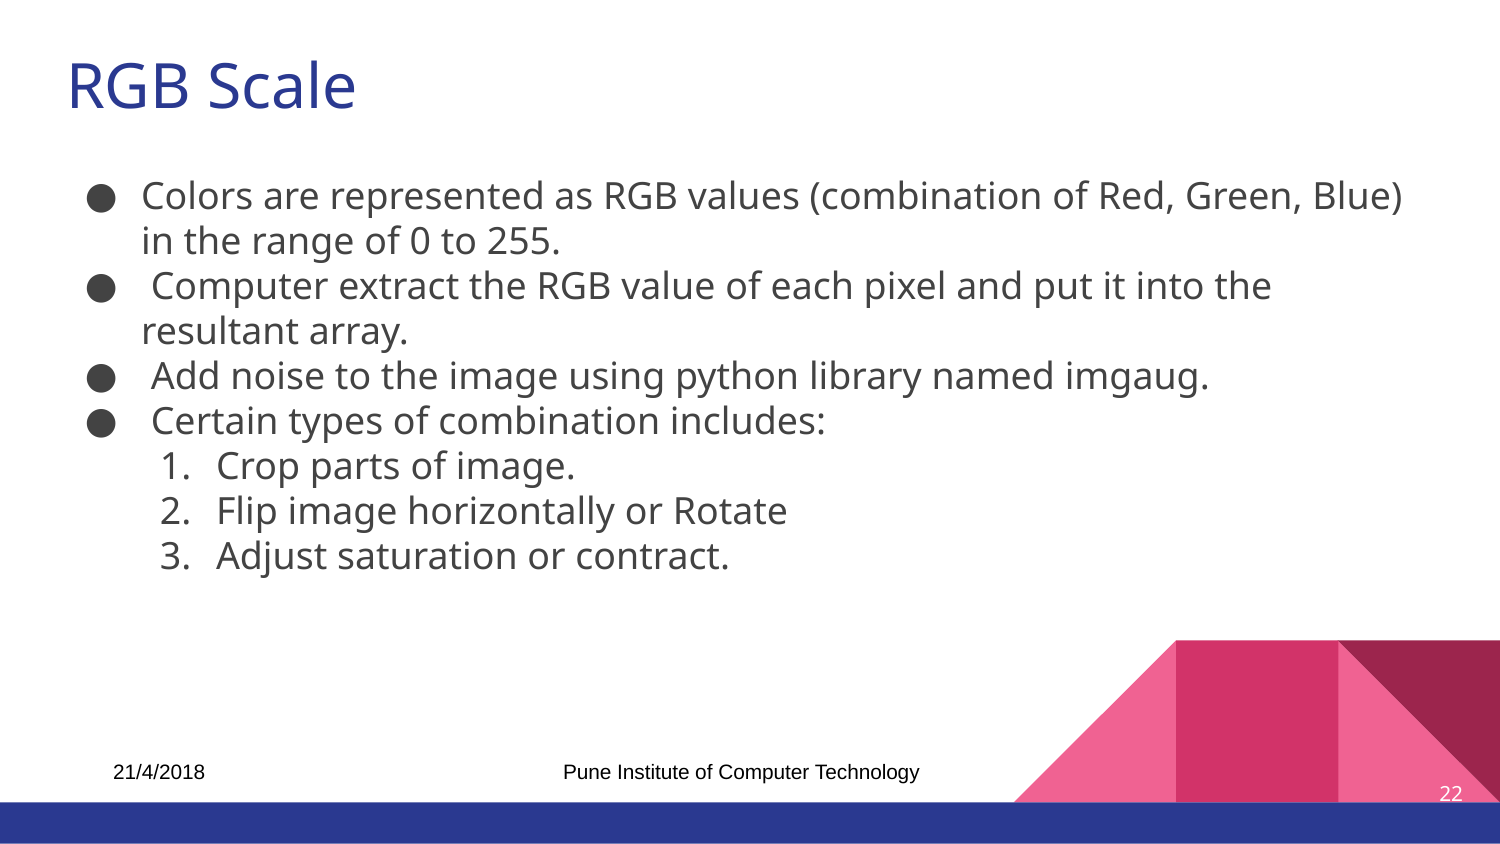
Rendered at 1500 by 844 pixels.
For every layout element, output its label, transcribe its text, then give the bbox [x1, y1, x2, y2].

slide_number <number> [1387, 762, 1478, 828]
list Colors are represented as RGB values (combination of Red, Green, Blue) in the range of 0 to 255. Computer extract the RGB value of each pixel and put it into the resultant array. Add noise to the image using python library named imgaug. Certain types of combination includes: Crop parts of image. Flip image horizontally or Rotate Adjust saturation or contract. [51, 157, 1449, 749]
title RGB Scale [51, 30, 1449, 131]
